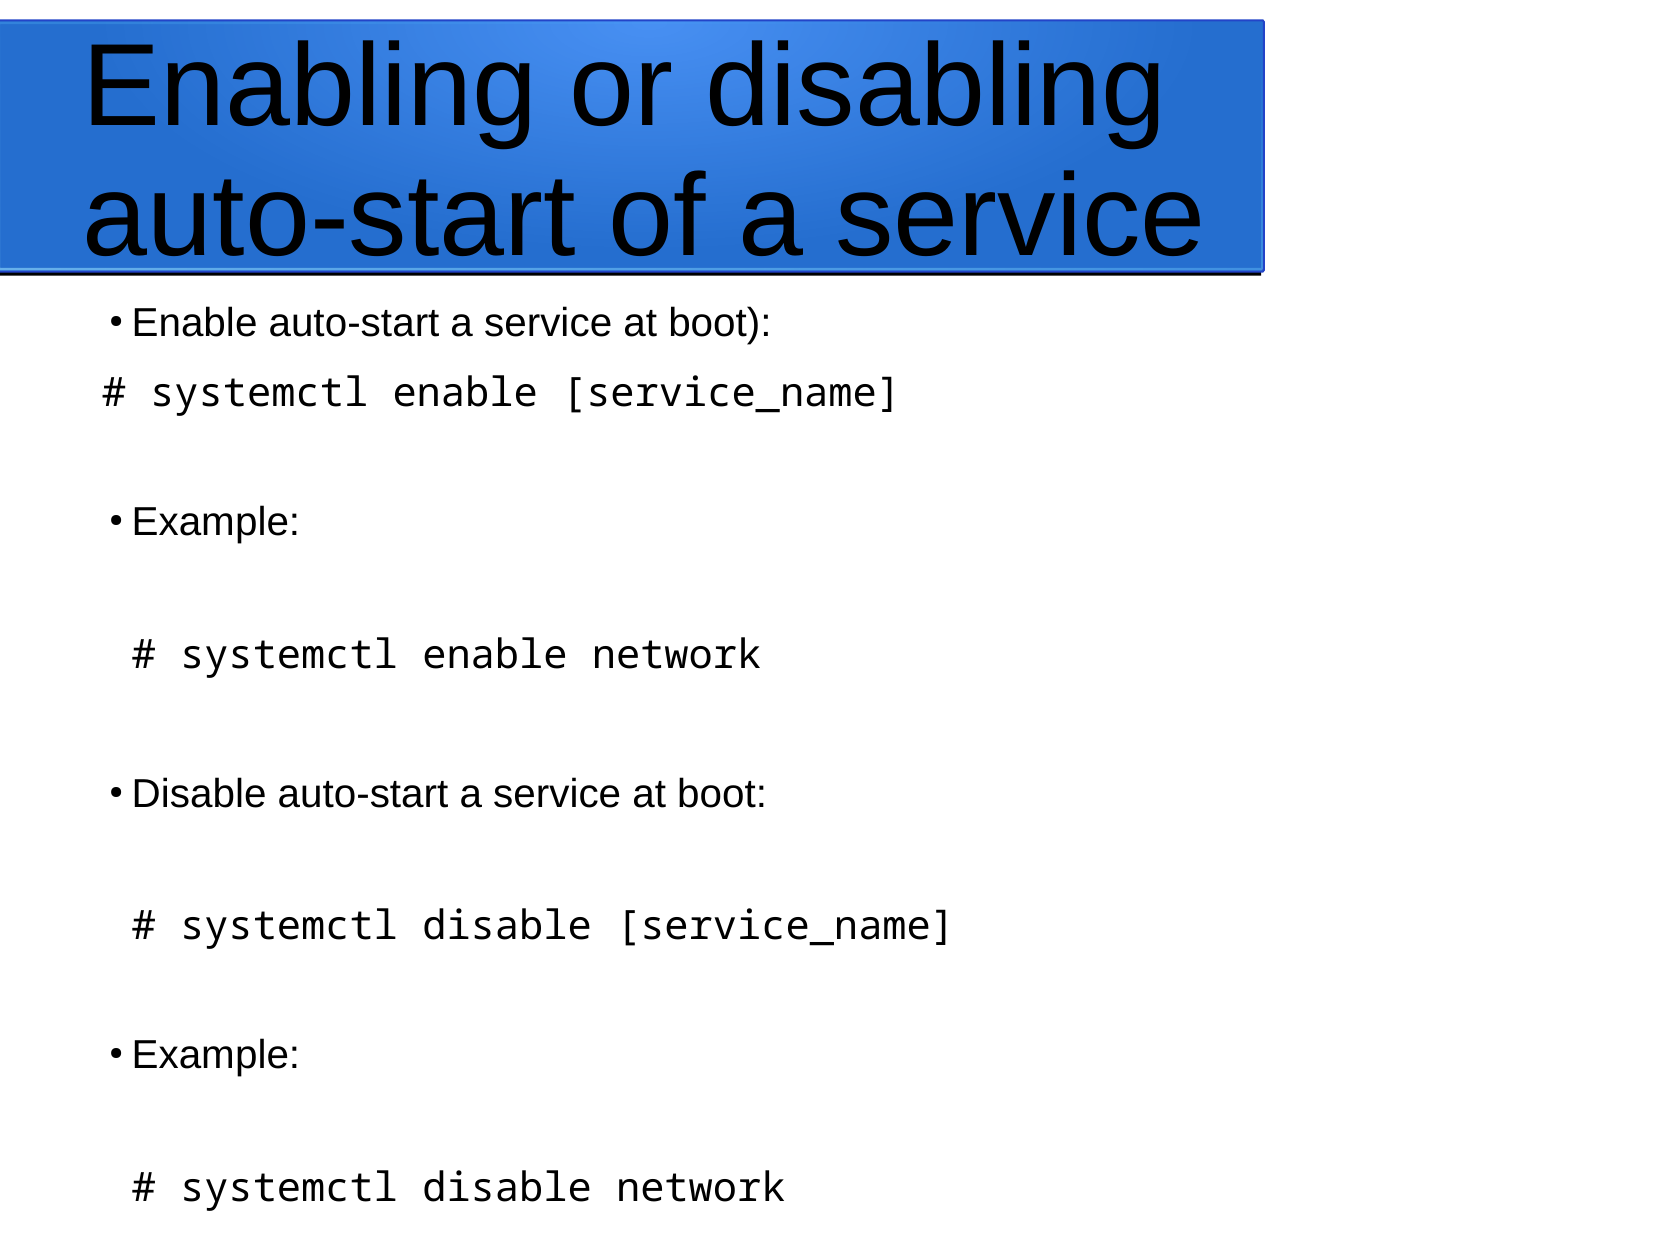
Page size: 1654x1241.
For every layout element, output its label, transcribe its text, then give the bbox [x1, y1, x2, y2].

list Enable auto-start a service at boot): # systemctl enable [service_name] Example: # systemctl enable network Disable auto-start a service at boot: # systemctl disable [service_name] Example: # systemctl disable network [101, 300, 1591, 1229]
title Enabling or disabling auto-start of a service [82, 19, 1235, 281]
